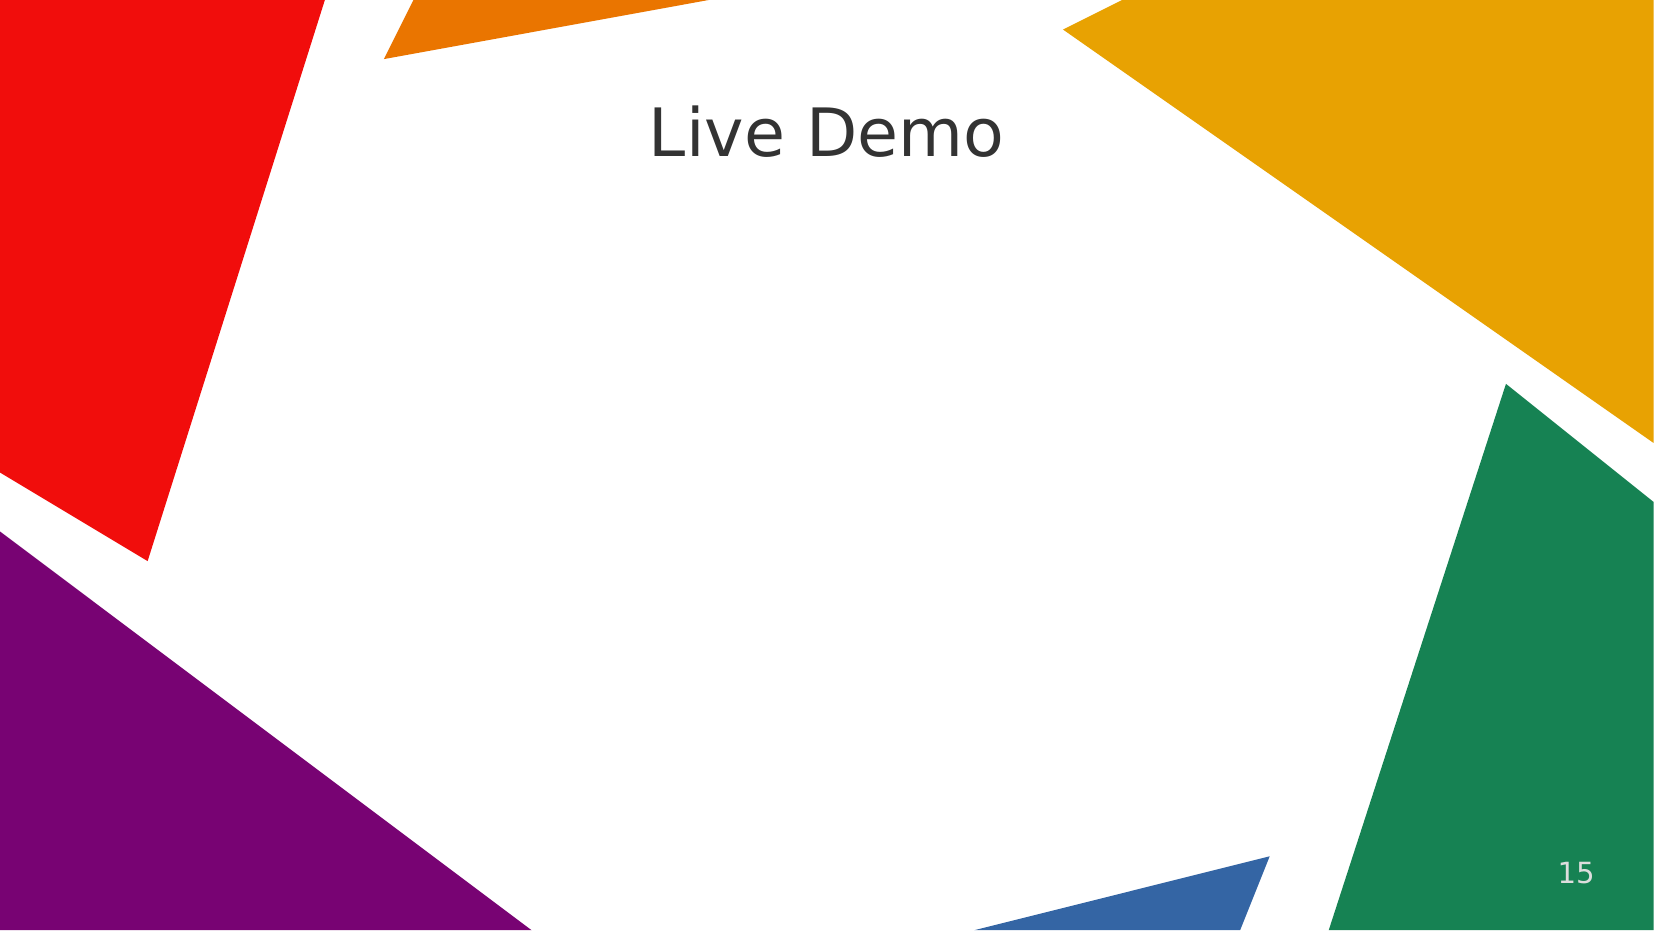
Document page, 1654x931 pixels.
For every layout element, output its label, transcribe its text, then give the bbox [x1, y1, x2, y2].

title Live Demo [295, 59, 1359, 207]
